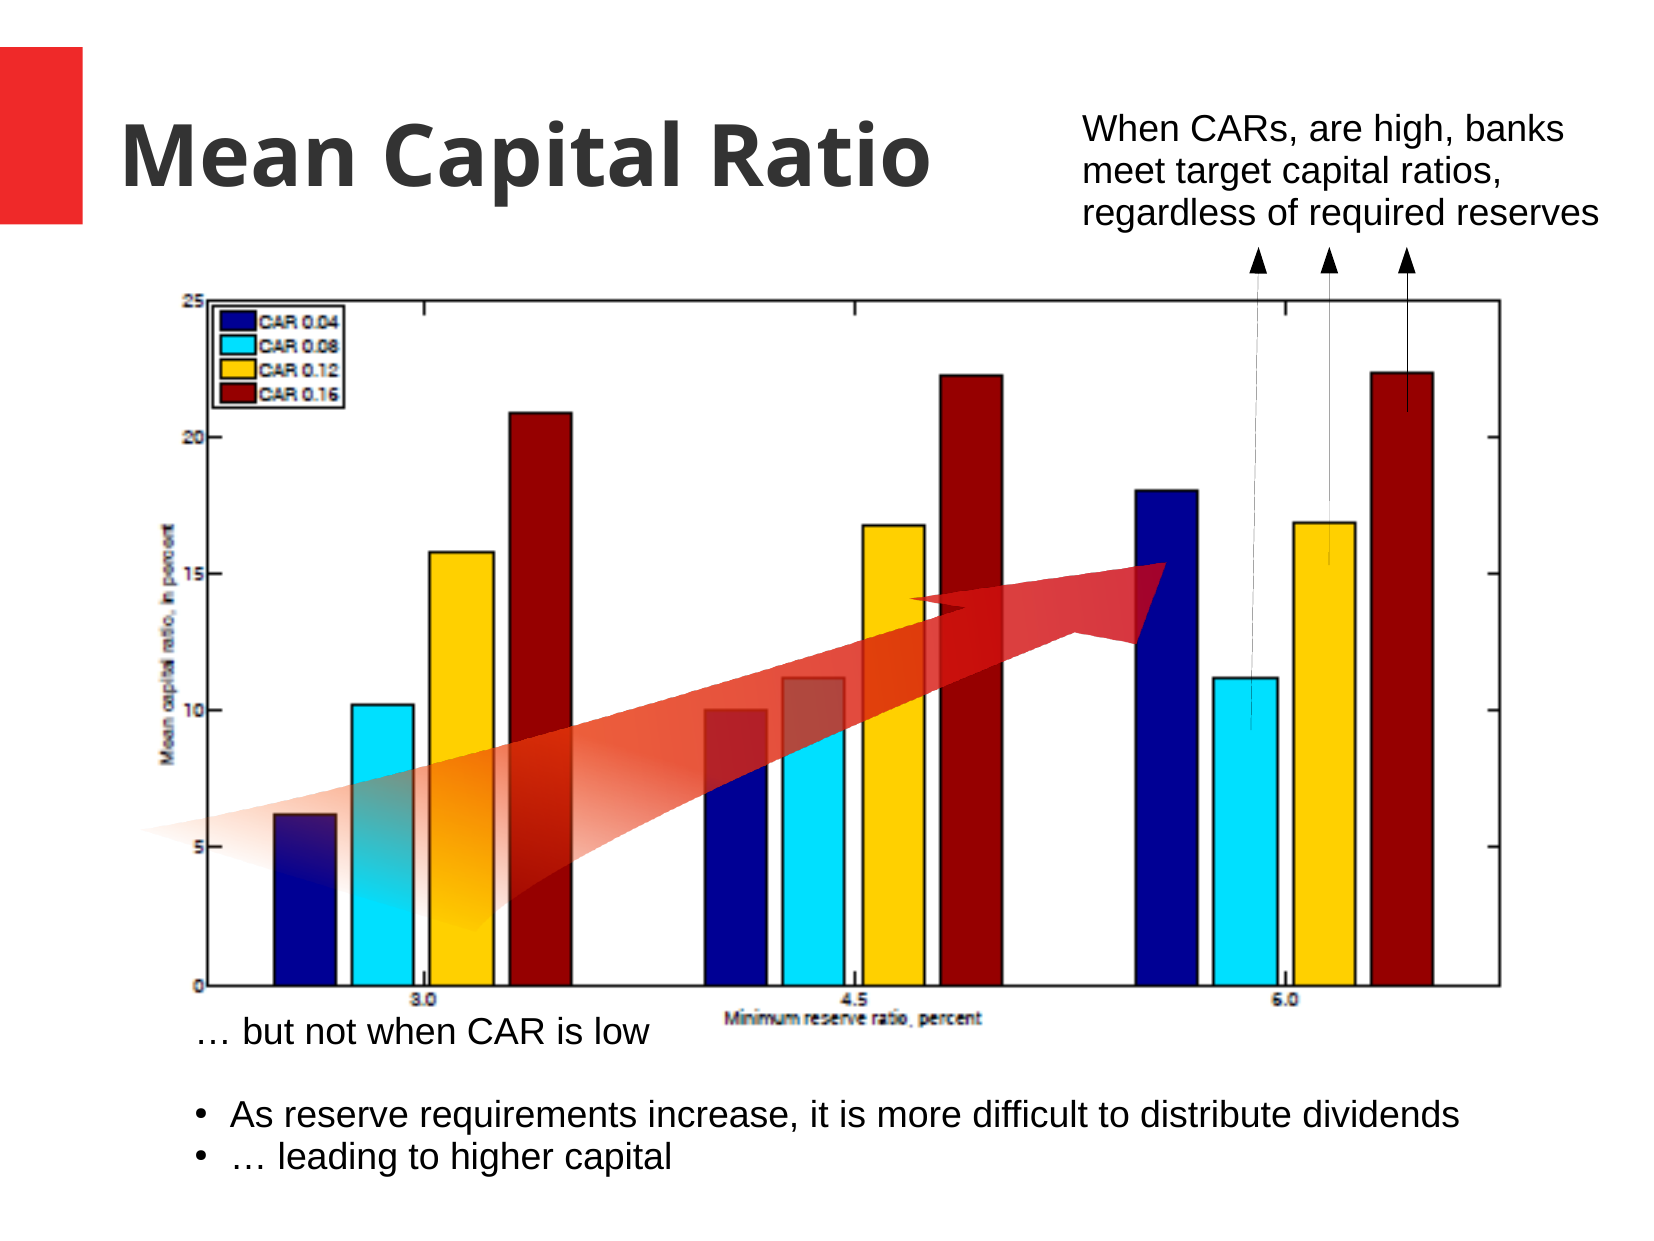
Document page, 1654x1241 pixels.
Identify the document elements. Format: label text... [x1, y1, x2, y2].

picture [3, 268, 1542, 1055]
title Mean Capital Ratio [118, 49, 1571, 257]
text_box When CARs, are high, banks meet target capital ratios, regardless of required reserves [1067, 100, 1636, 283]
text_box As reserve requirements increase, it is more difficult to distribute dividends … leading to higher capital [179, 1086, 1531, 1186]
text_box … but not when CAR is low [179, 1003, 780, 1069]
